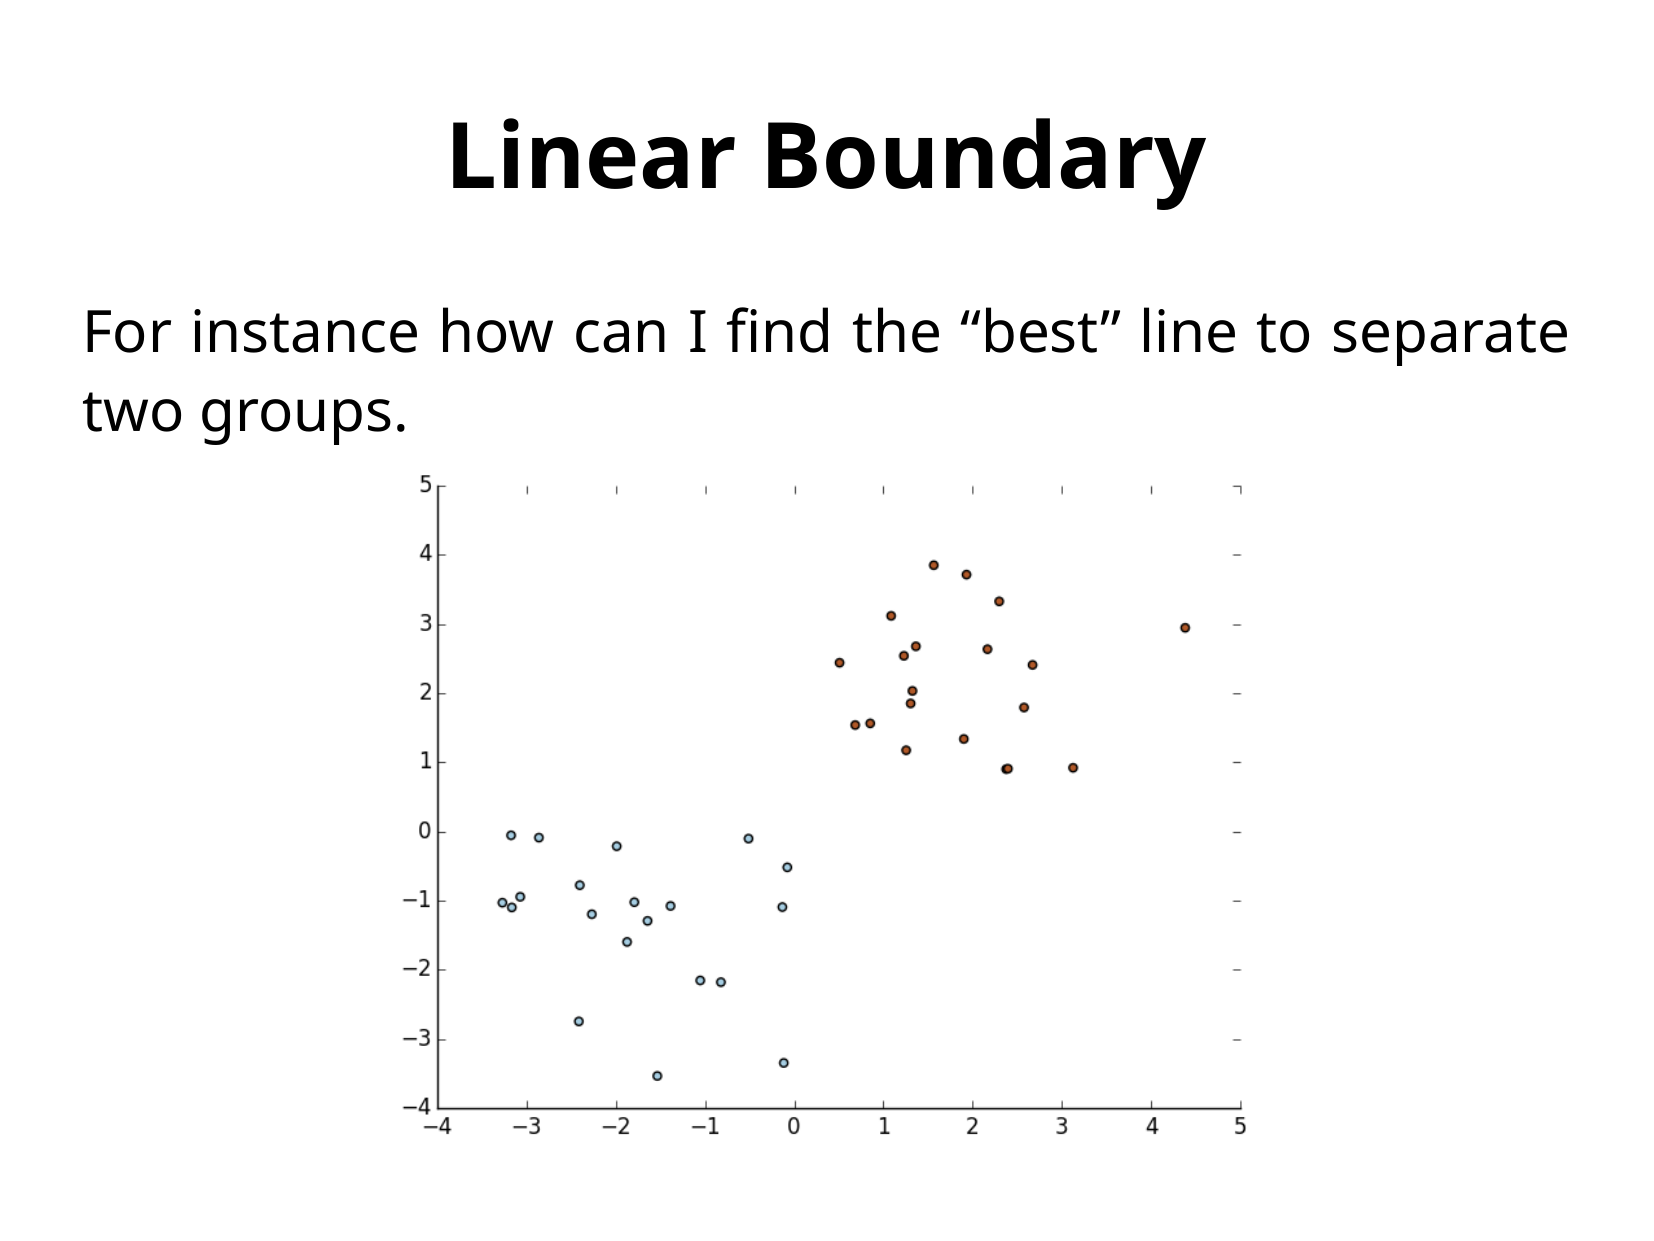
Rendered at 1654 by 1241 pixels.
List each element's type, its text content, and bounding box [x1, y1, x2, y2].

picture [308, 1010, 1344, 1186]
list For instance how can I find the “best” line to separate two groups. [82, 290, 1571, 1010]
title Linear Boundary [82, 49, 1571, 257]
